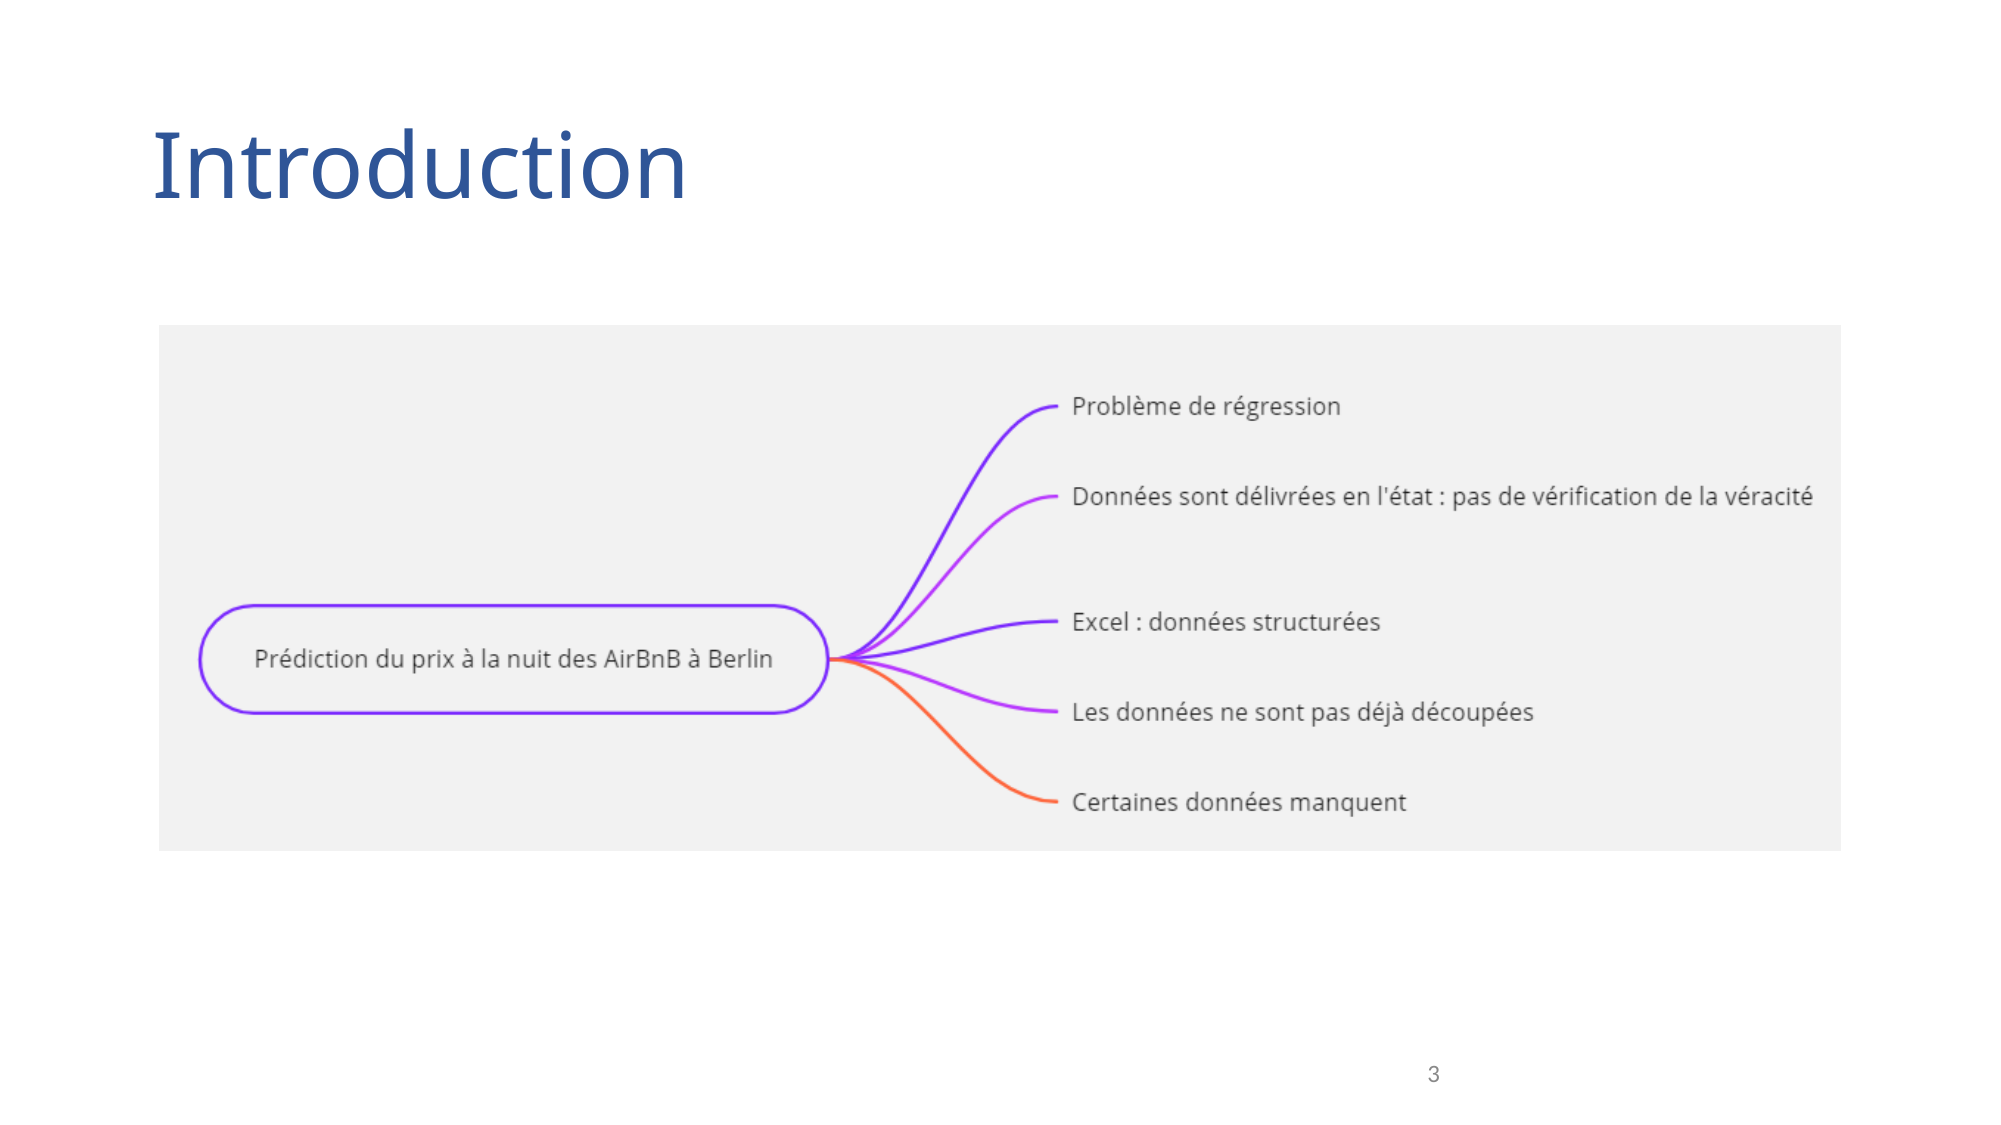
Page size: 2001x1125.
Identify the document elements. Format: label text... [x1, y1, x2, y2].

title Introduction [137, 59, 1863, 278]
picture [159, 325, 1841, 851]
text_box [1412, 1042, 1863, 1103]
